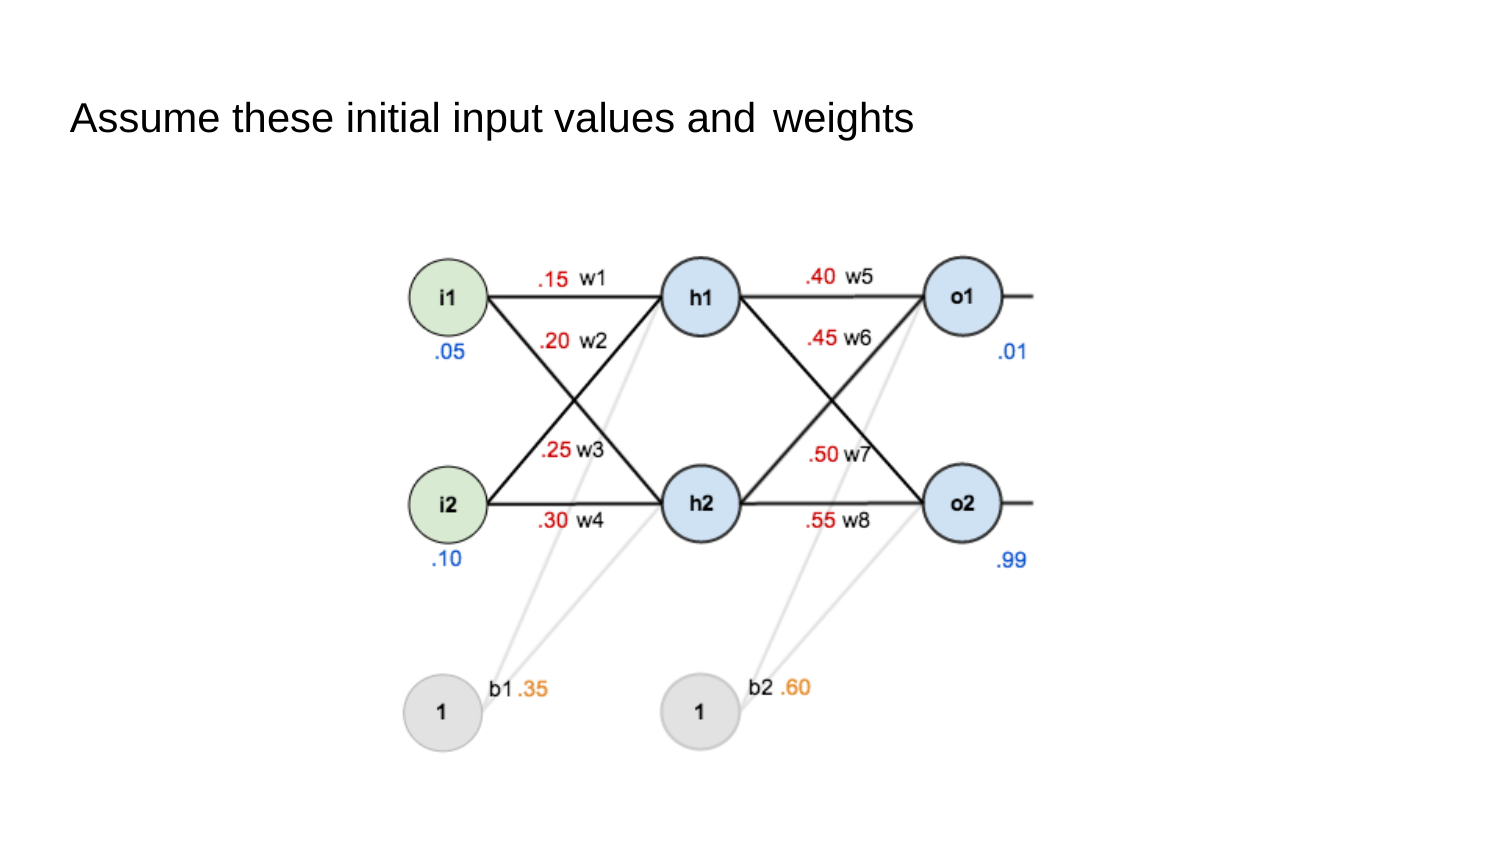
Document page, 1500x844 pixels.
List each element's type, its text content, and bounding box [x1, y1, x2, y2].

title Assume these initial input values and weights [43, 59, 1441, 213]
picture [389, 212, 1071, 781]
